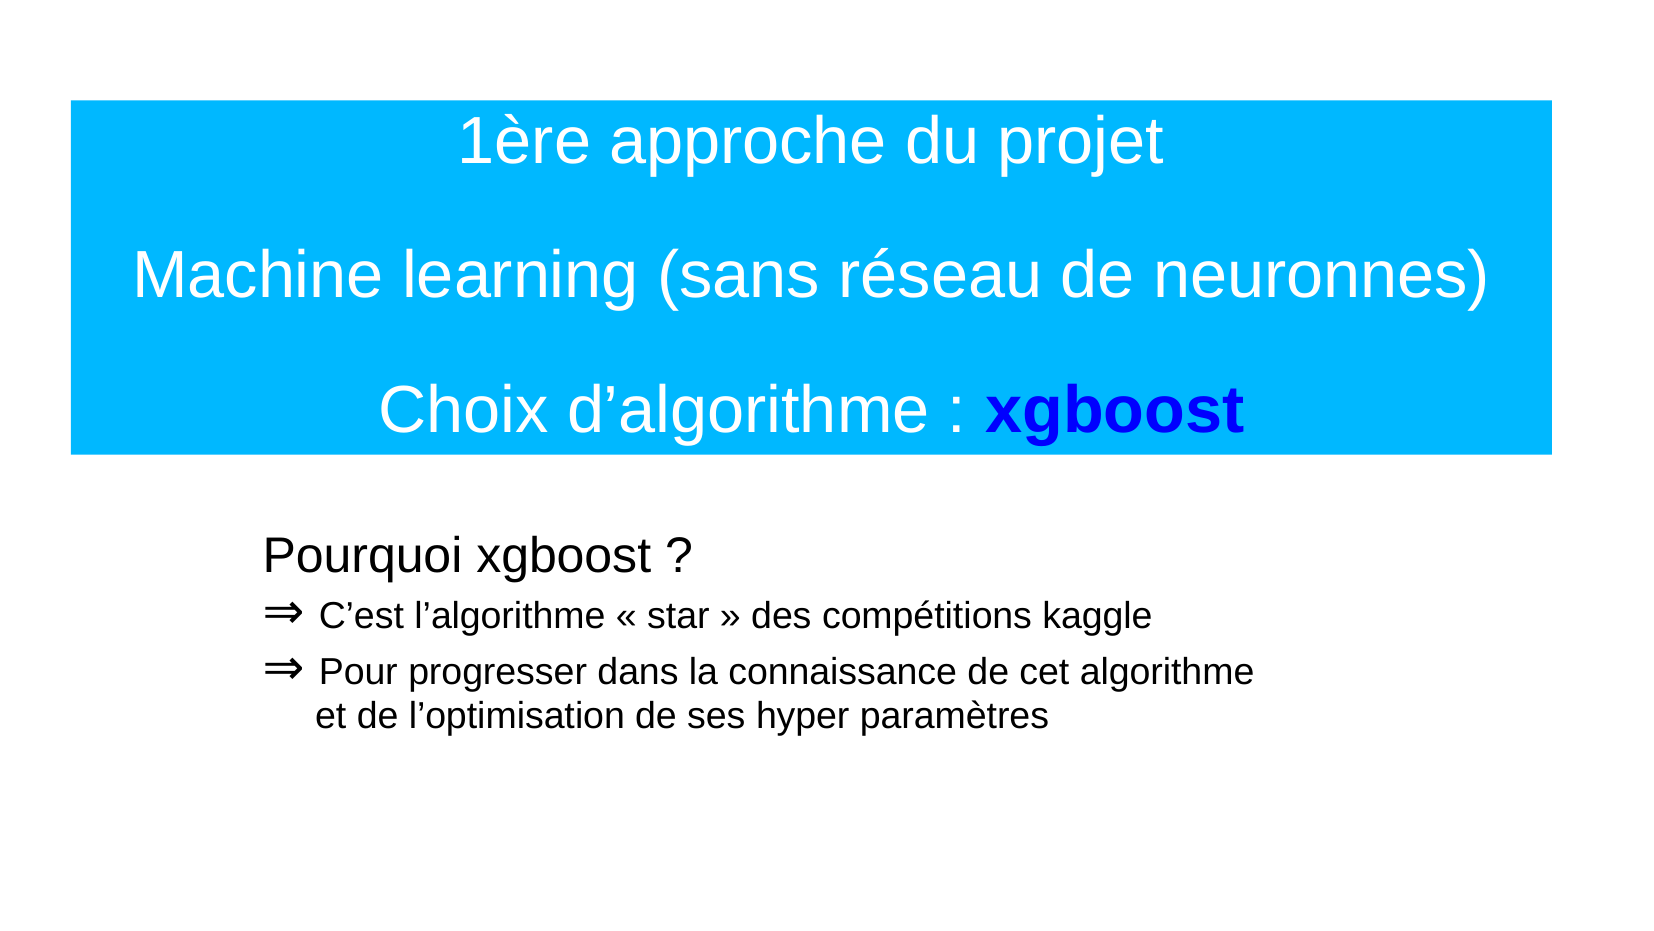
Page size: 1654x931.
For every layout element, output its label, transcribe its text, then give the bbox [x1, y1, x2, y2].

text_box 1ère approche du projet Machine learning (sans réseau de neuronnes) Choix d’algorithme : xgboost [70, 100, 1552, 455]
text_box Pourquoi xgboost ? ⇒ C’est l’algorithme « star » des compétitions kaggle ⇒ Pour progresser dans la connaissance de cet algorithme et de l’optimisation de ses hyper paramètres [248, 520, 1288, 745]
